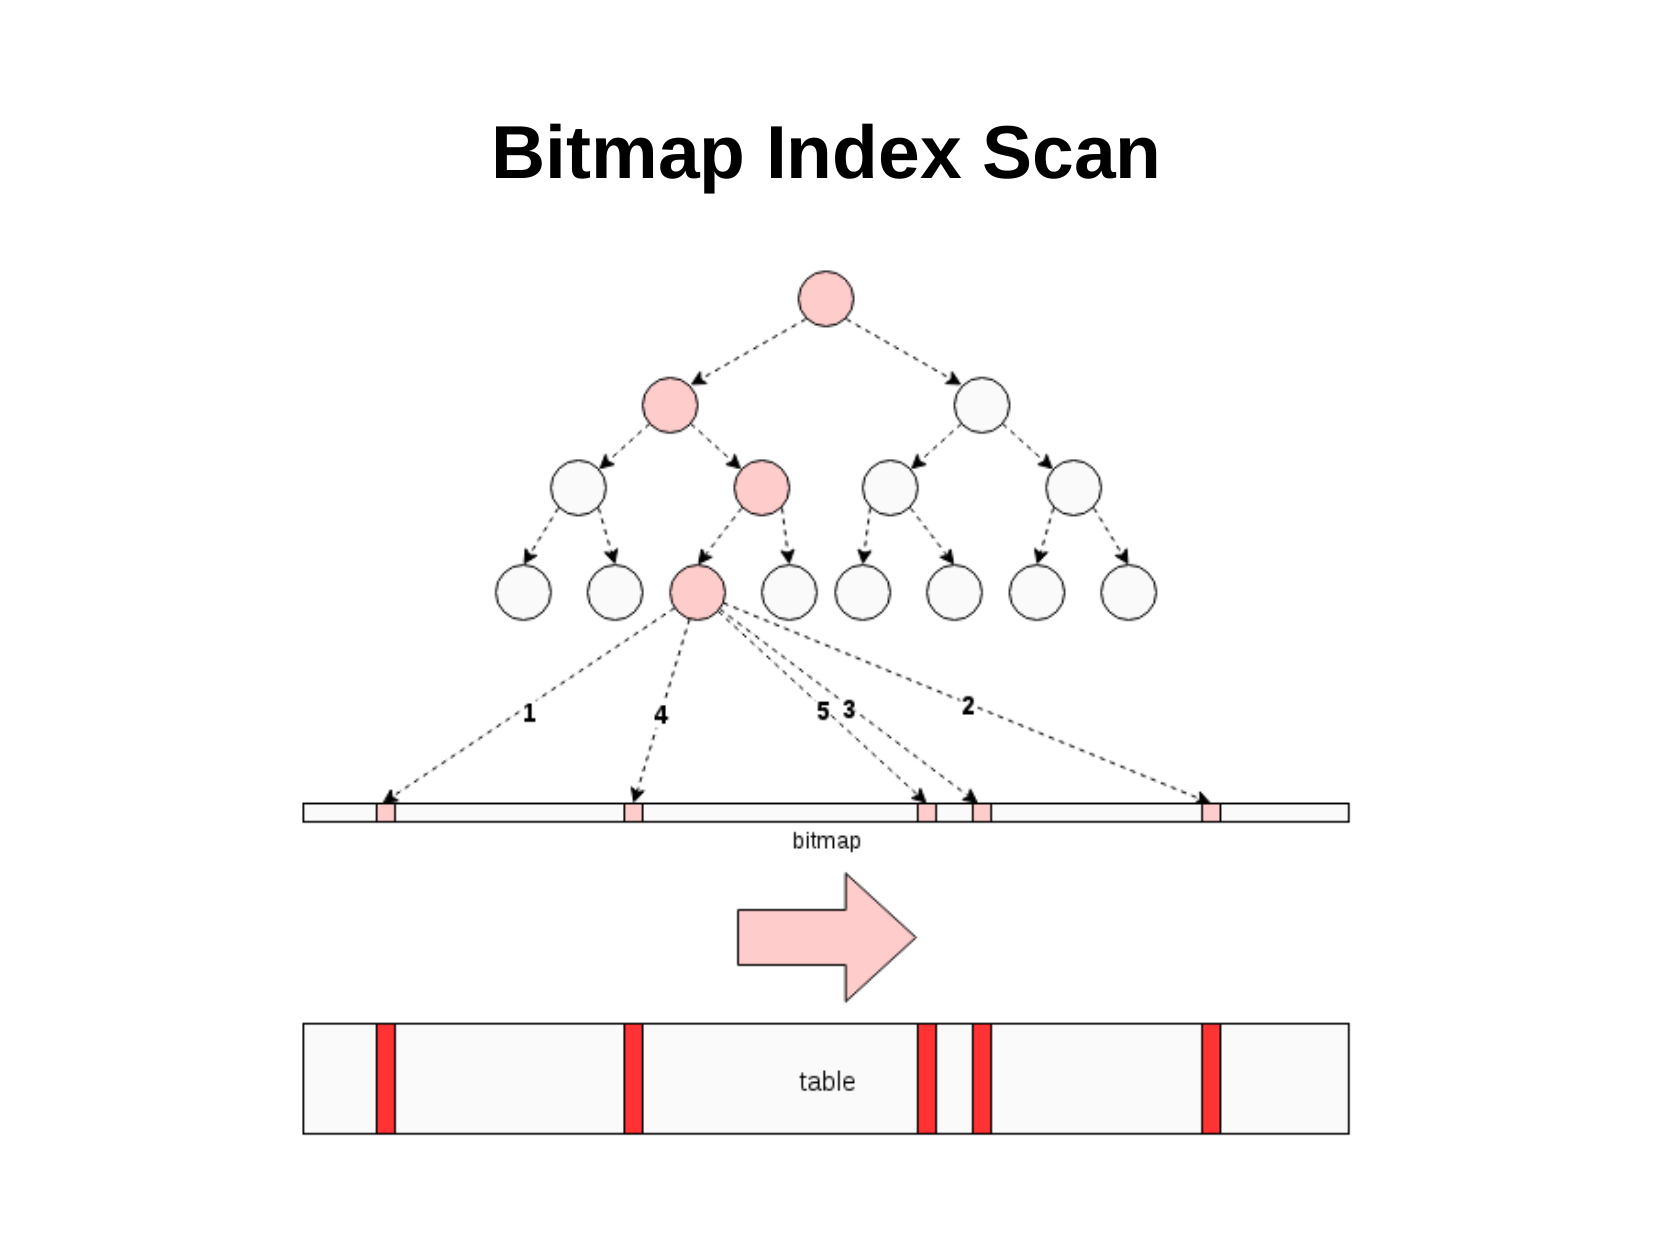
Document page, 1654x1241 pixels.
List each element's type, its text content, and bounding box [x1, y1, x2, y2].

picture [301, 270, 1352, 1137]
title Bitmap Index Scan [82, 49, 1571, 257]
